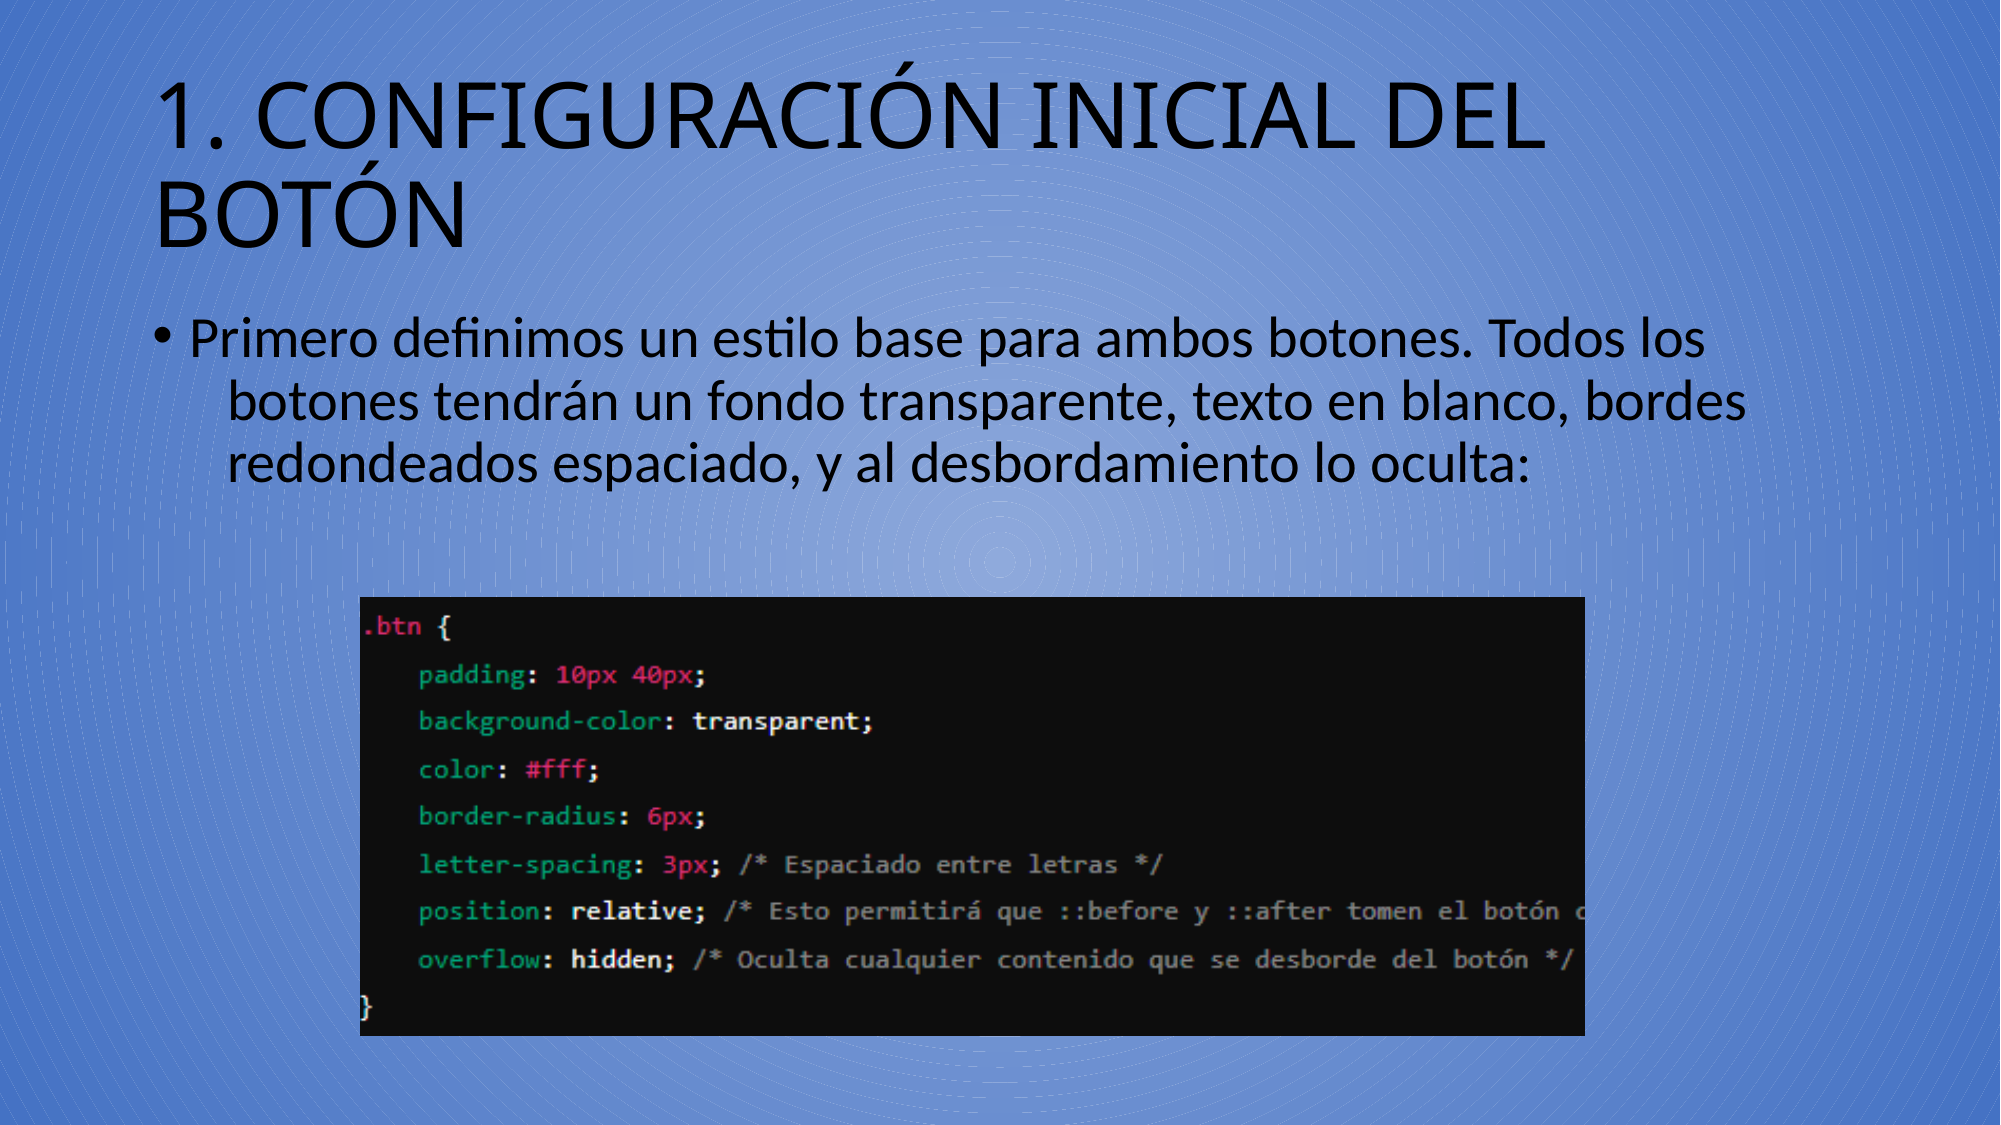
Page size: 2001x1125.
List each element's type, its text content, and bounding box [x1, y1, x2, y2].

list Primero definimos un estilo base para ambos botones. Todos los botones tendrán un fondo transparente, texto en blanco, bordes redondeados espaciado, y al desbordamiento lo oculta: [137, 299, 1863, 1014]
picture [360, 597, 1585, 1036]
title 1. CONFIGURACIÓN INICIAL DEL BOTÓN [137, 59, 1863, 278]
